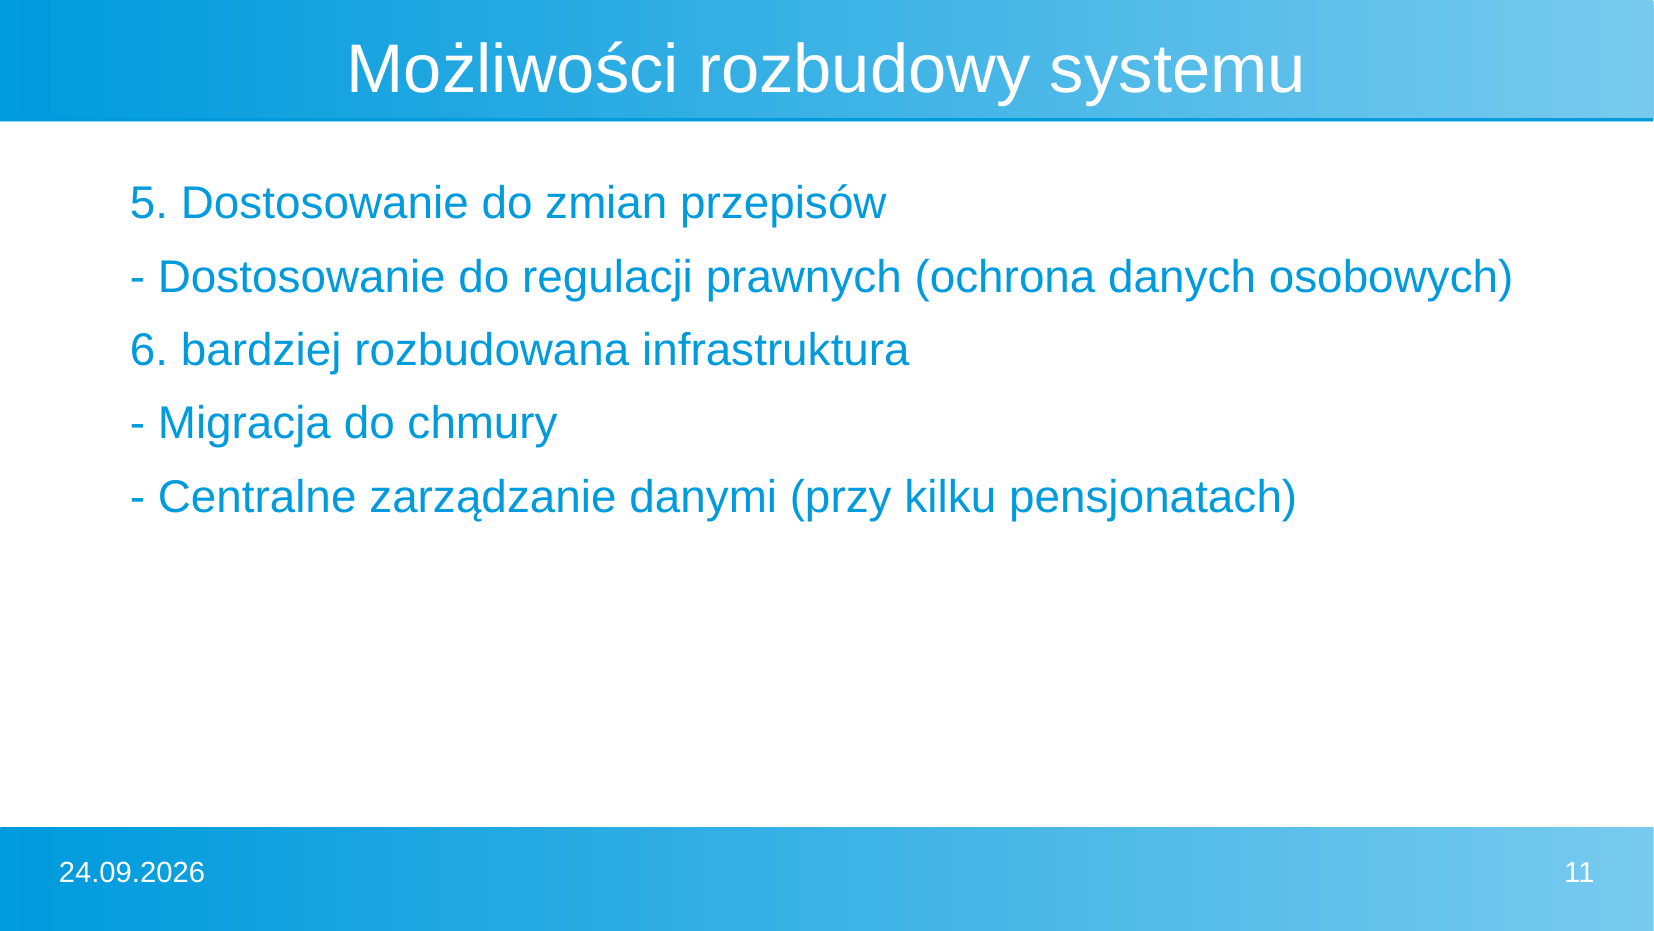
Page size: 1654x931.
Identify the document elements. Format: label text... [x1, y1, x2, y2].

title Możliwości rozbudowy systemu [59, 29, 1595, 108]
list 5. Dostosowanie do zmian przepisów - Dostosowanie do regulacji prawnych (ochrona danych osobowych) 6. bardziej rozbudowana infrastruktura - Migracja do chmury - Centralne zarządzanie danymi (przy kilku pensjonatach) [59, 177, 1595, 768]
